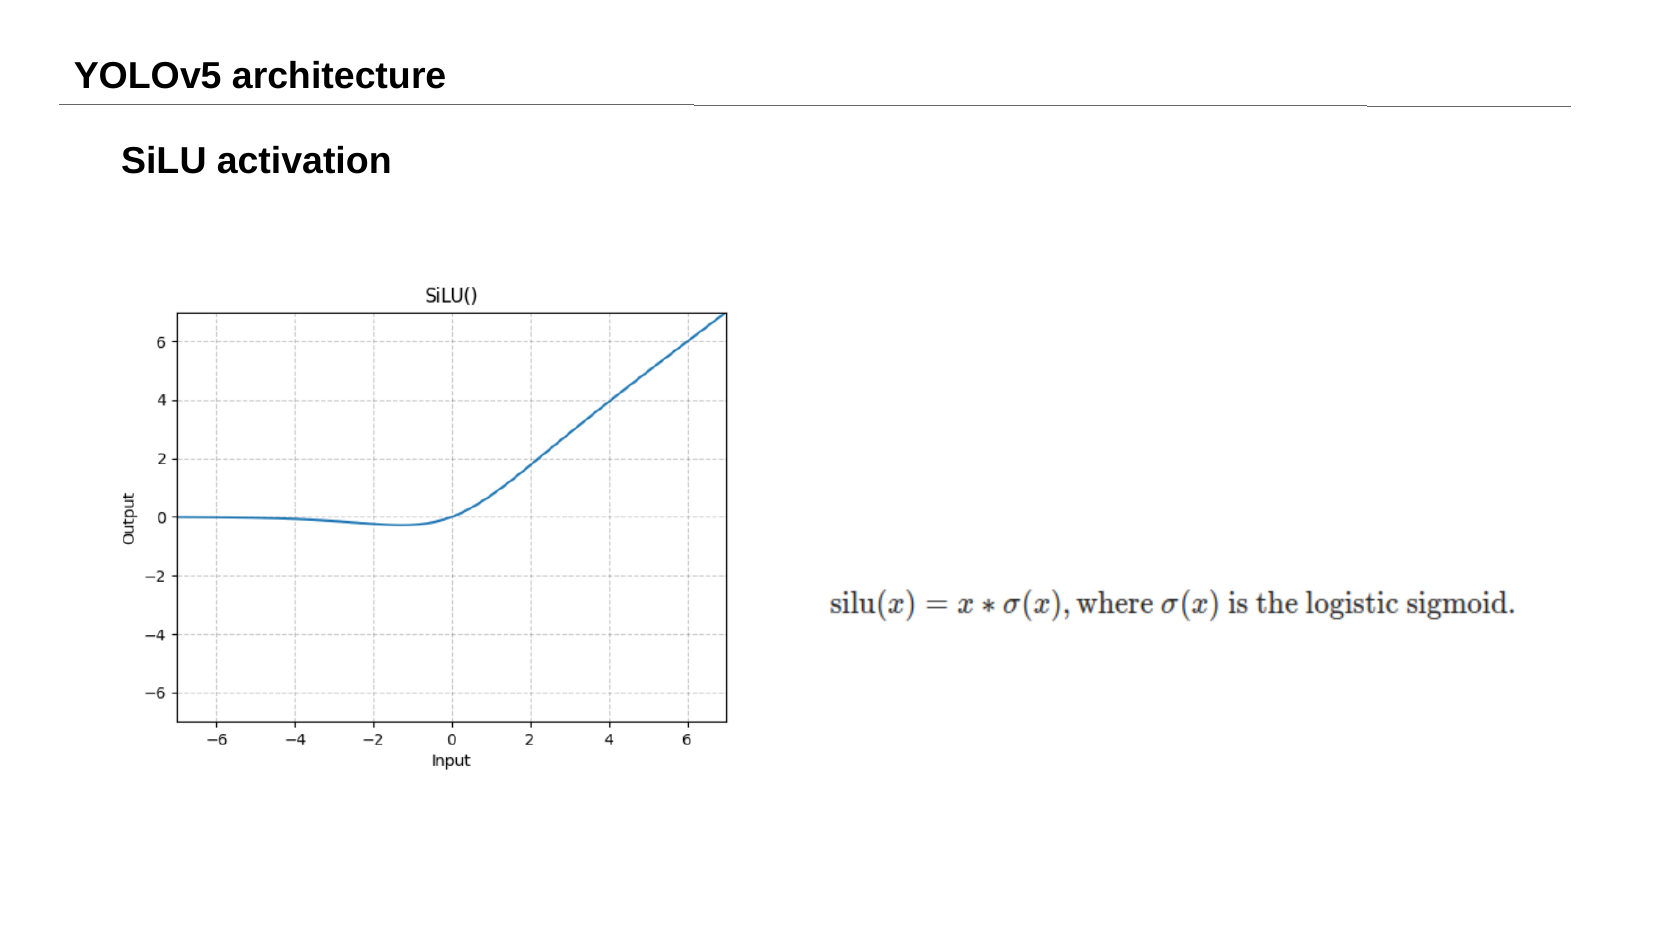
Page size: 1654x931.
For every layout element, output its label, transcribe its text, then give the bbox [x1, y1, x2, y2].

text_box SiLU activation [106, 132, 567, 189]
picture [801, 566, 1536, 656]
text_box YOLOv5 architecture [59, 47, 520, 104]
picture [106, 279, 768, 780]
